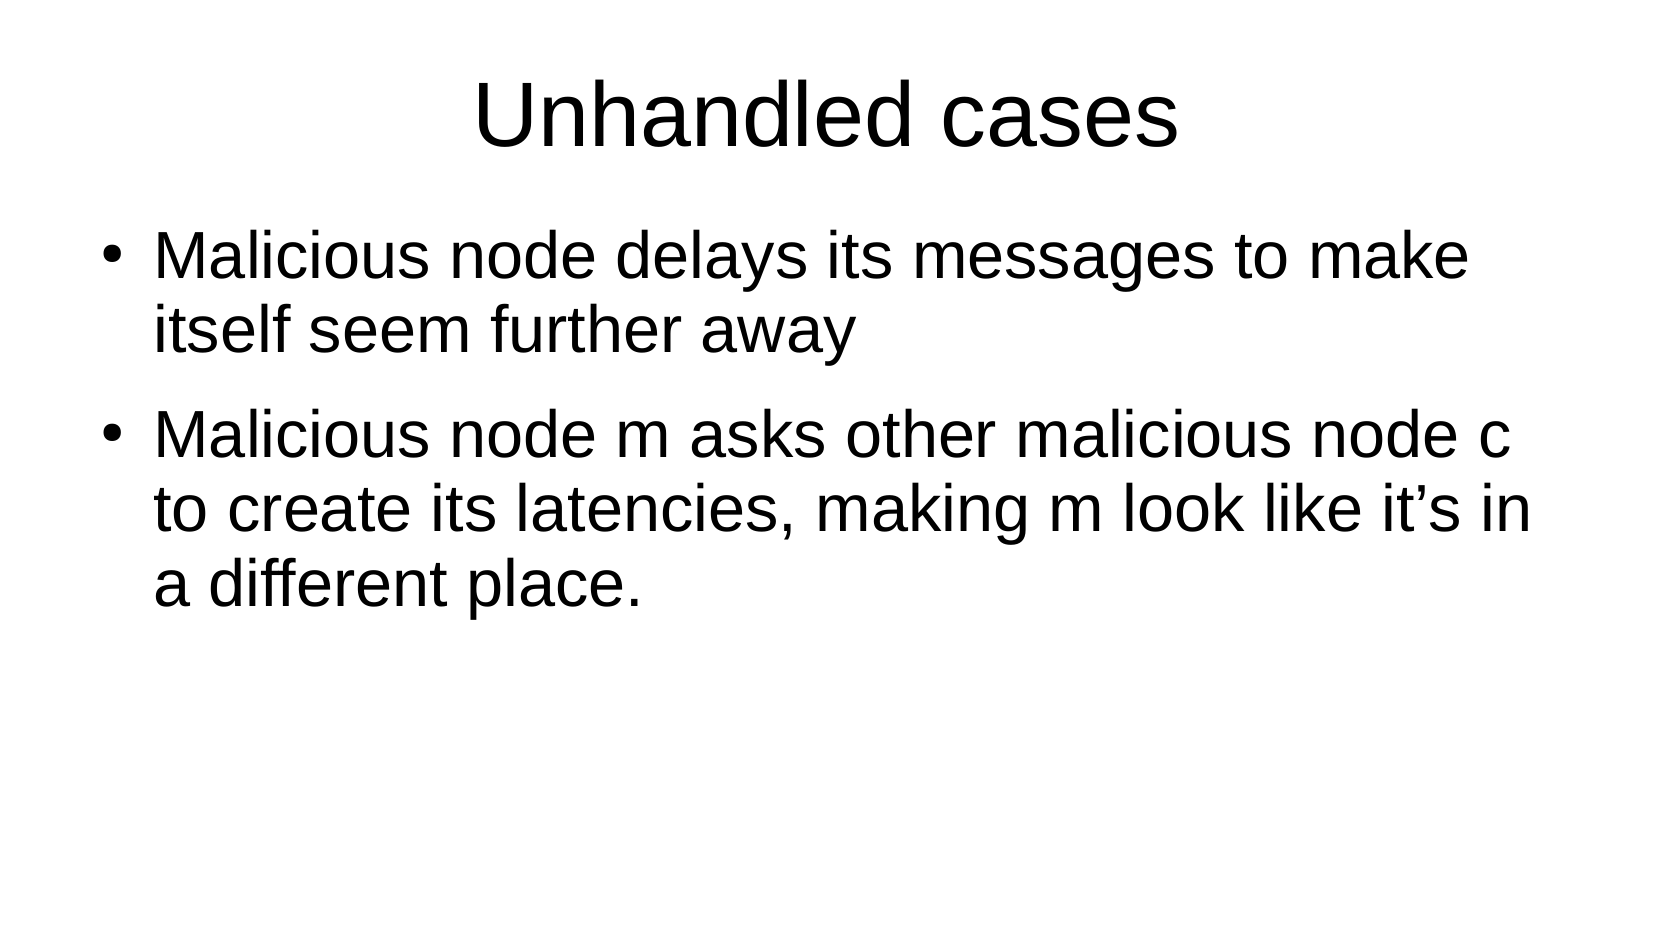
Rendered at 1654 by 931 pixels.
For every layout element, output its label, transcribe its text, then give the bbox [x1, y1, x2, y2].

list Malicious node delays its messages to make itself seem further away Malicious node m asks other malicious node c to create its latencies, making m look like it’s in a different place. [82, 217, 1571, 758]
title Unhandled cases [82, 37, 1571, 193]
